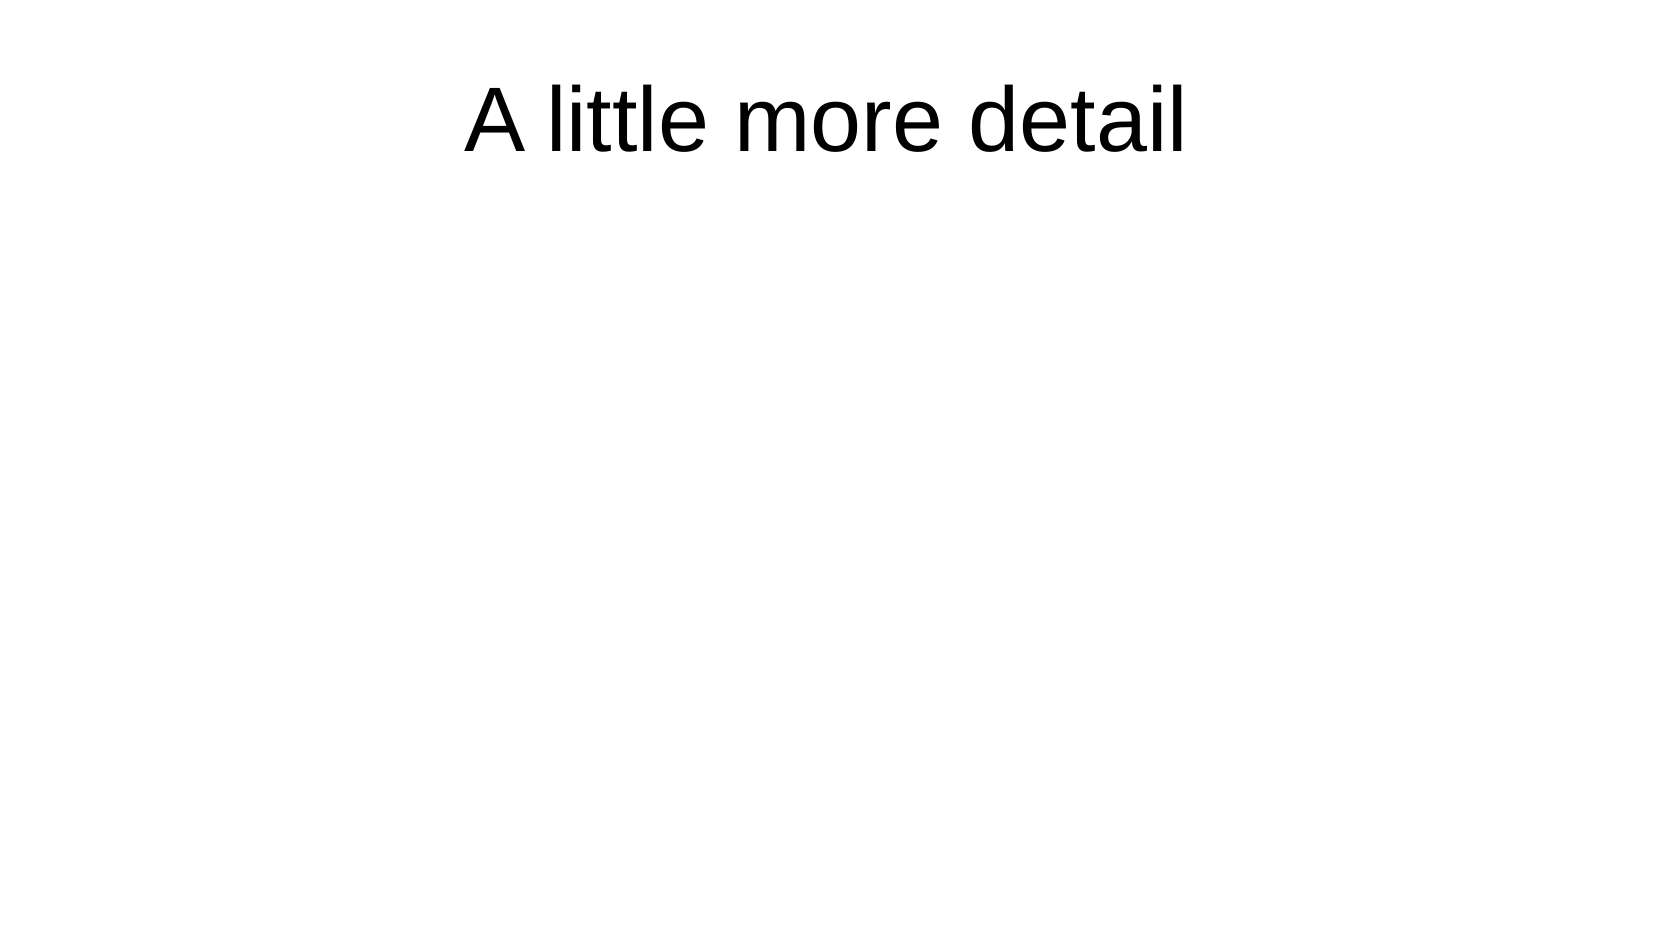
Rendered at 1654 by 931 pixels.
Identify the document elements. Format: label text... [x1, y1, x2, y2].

title A little more detail [82, 37, 1571, 193]
